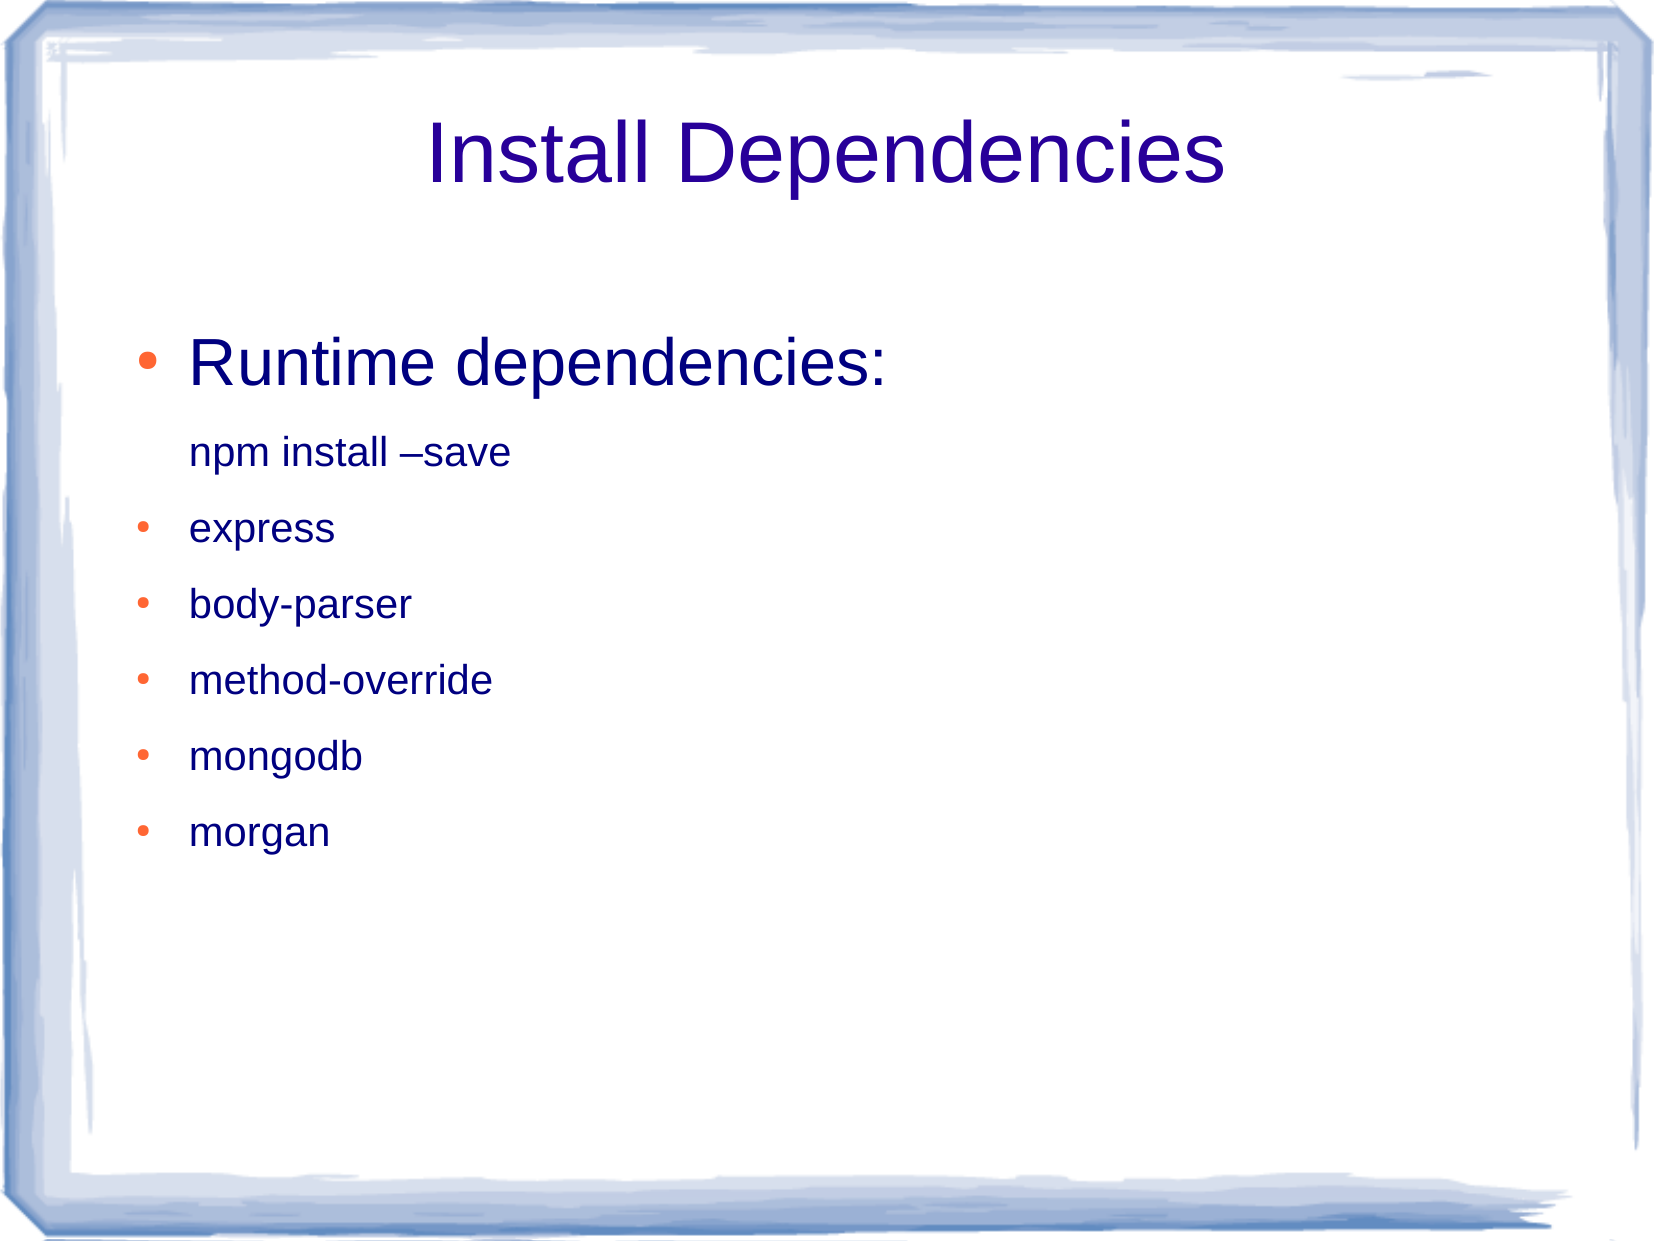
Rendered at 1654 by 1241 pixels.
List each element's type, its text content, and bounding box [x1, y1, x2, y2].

picture [0, 0, 1654, 1241]
list Runtime dependencies: npm install –save express body-parser method-override mongodb morgan [118, 324, 1571, 856]
title Install Dependencies [82, 49, 1571, 257]
